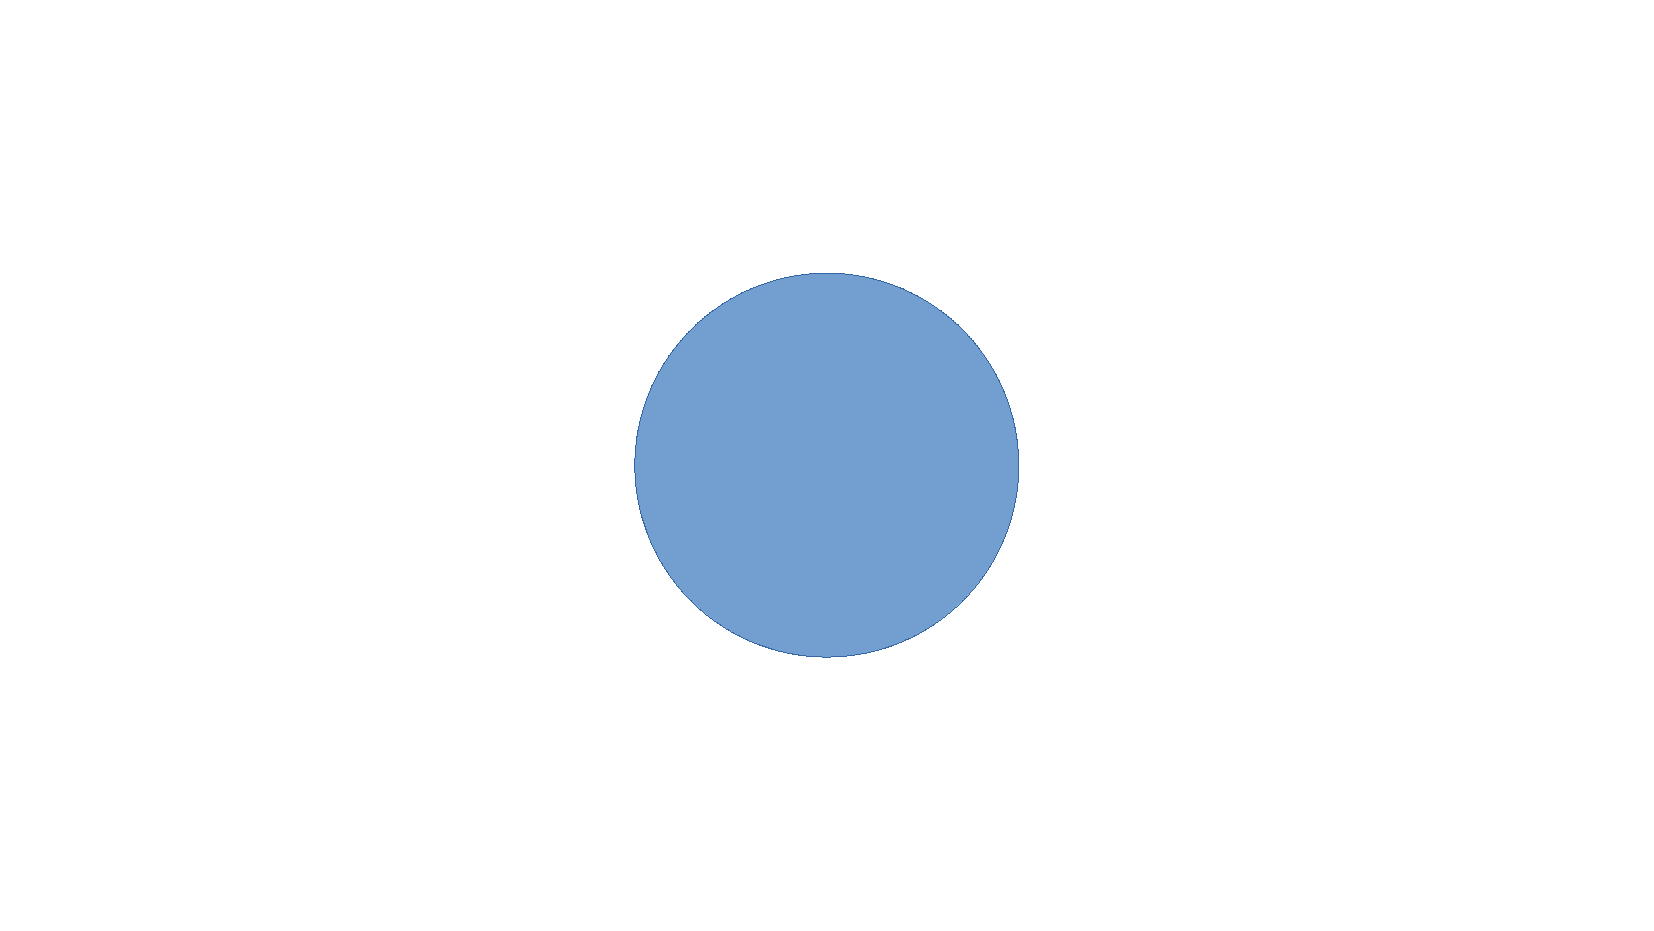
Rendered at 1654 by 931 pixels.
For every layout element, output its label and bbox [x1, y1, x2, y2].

text_box [634, 269, 1019, 658]
